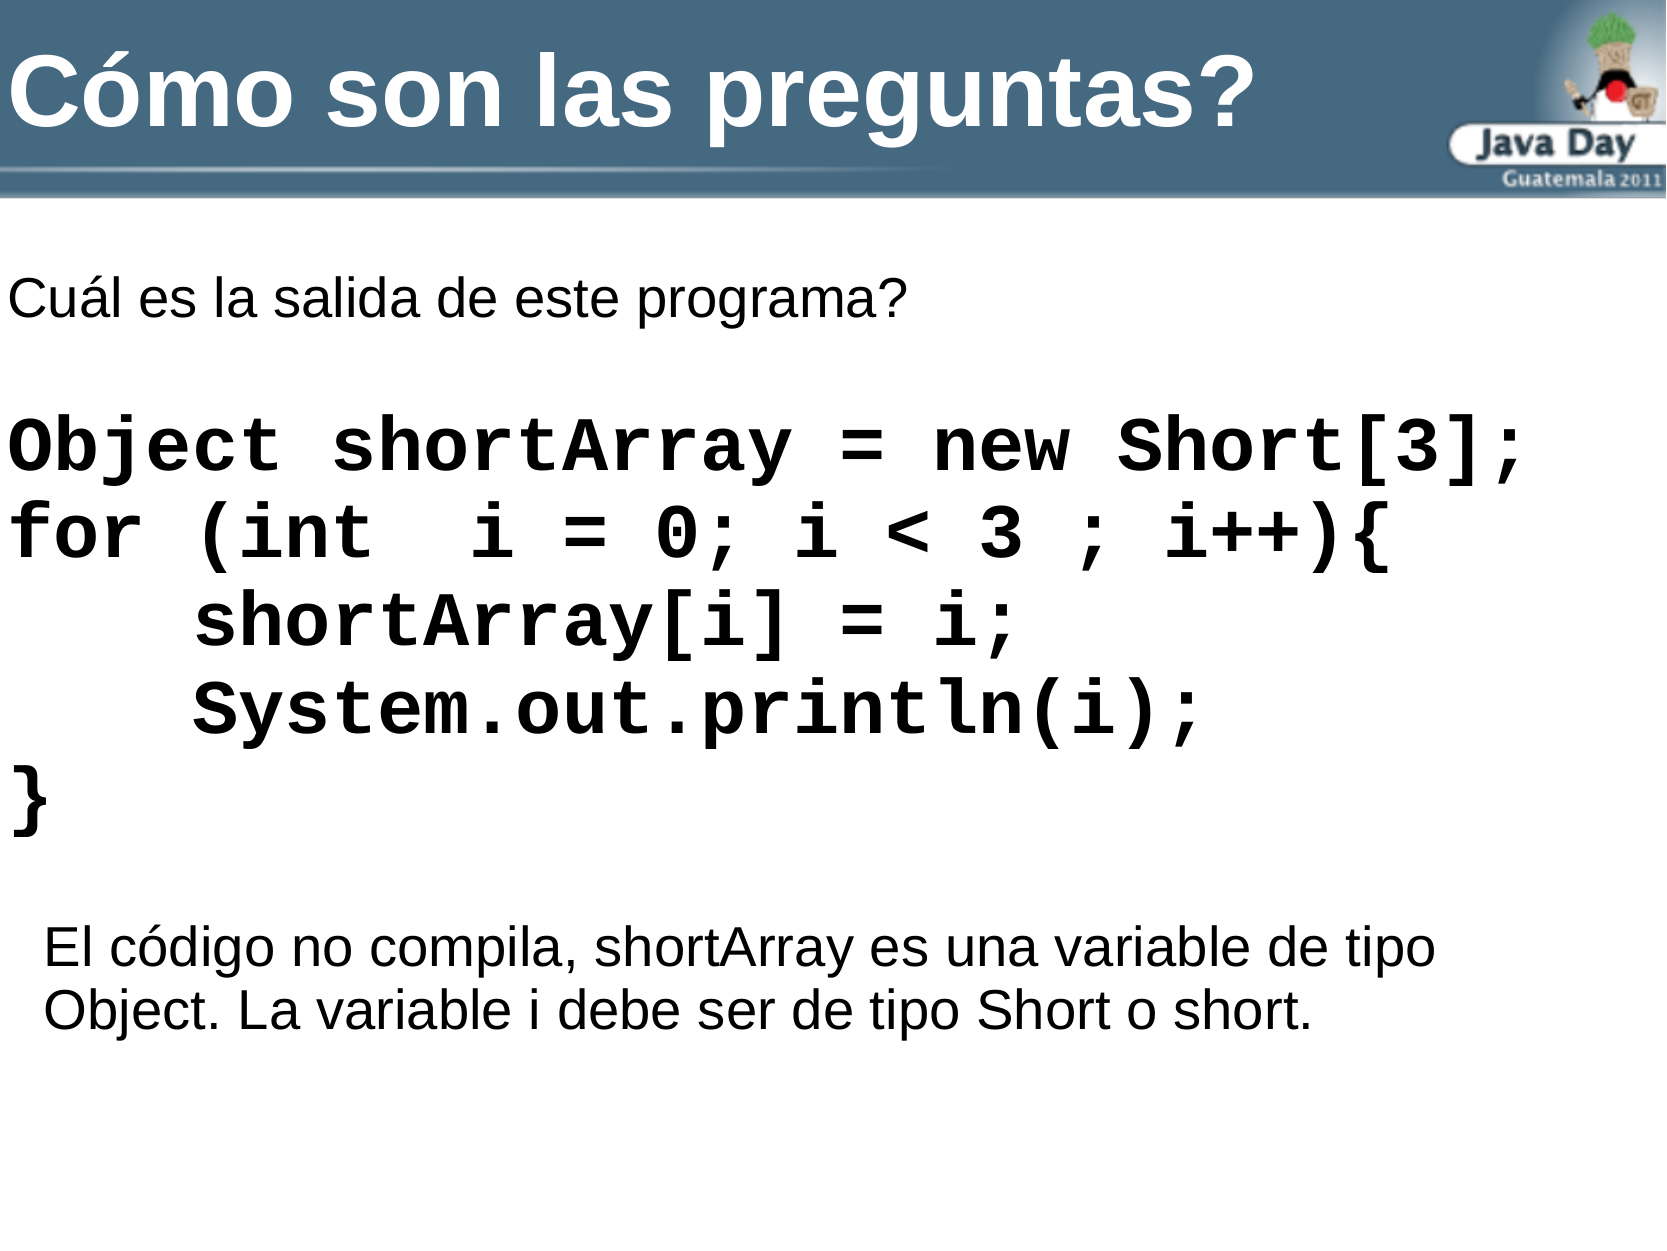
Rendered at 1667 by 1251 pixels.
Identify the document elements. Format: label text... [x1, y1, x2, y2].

picture [0, 0, 1666, 200]
text_box Cuál es la salida de este programa? [7, 266, 1242, 331]
text_box Object shortArray = new Short[3]; for (int i = 0; i < 3 ; i++){ shortArray[i] = i; System.out.println(i); } [7, 399, 1637, 840]
text_box El código no compila, shortArray es una variable de tipo Object. La variable i debe ser de tipo Short o short. [43, 914, 1558, 1044]
text_box Cómo son las preguntas? [7, 33, 1502, 151]
